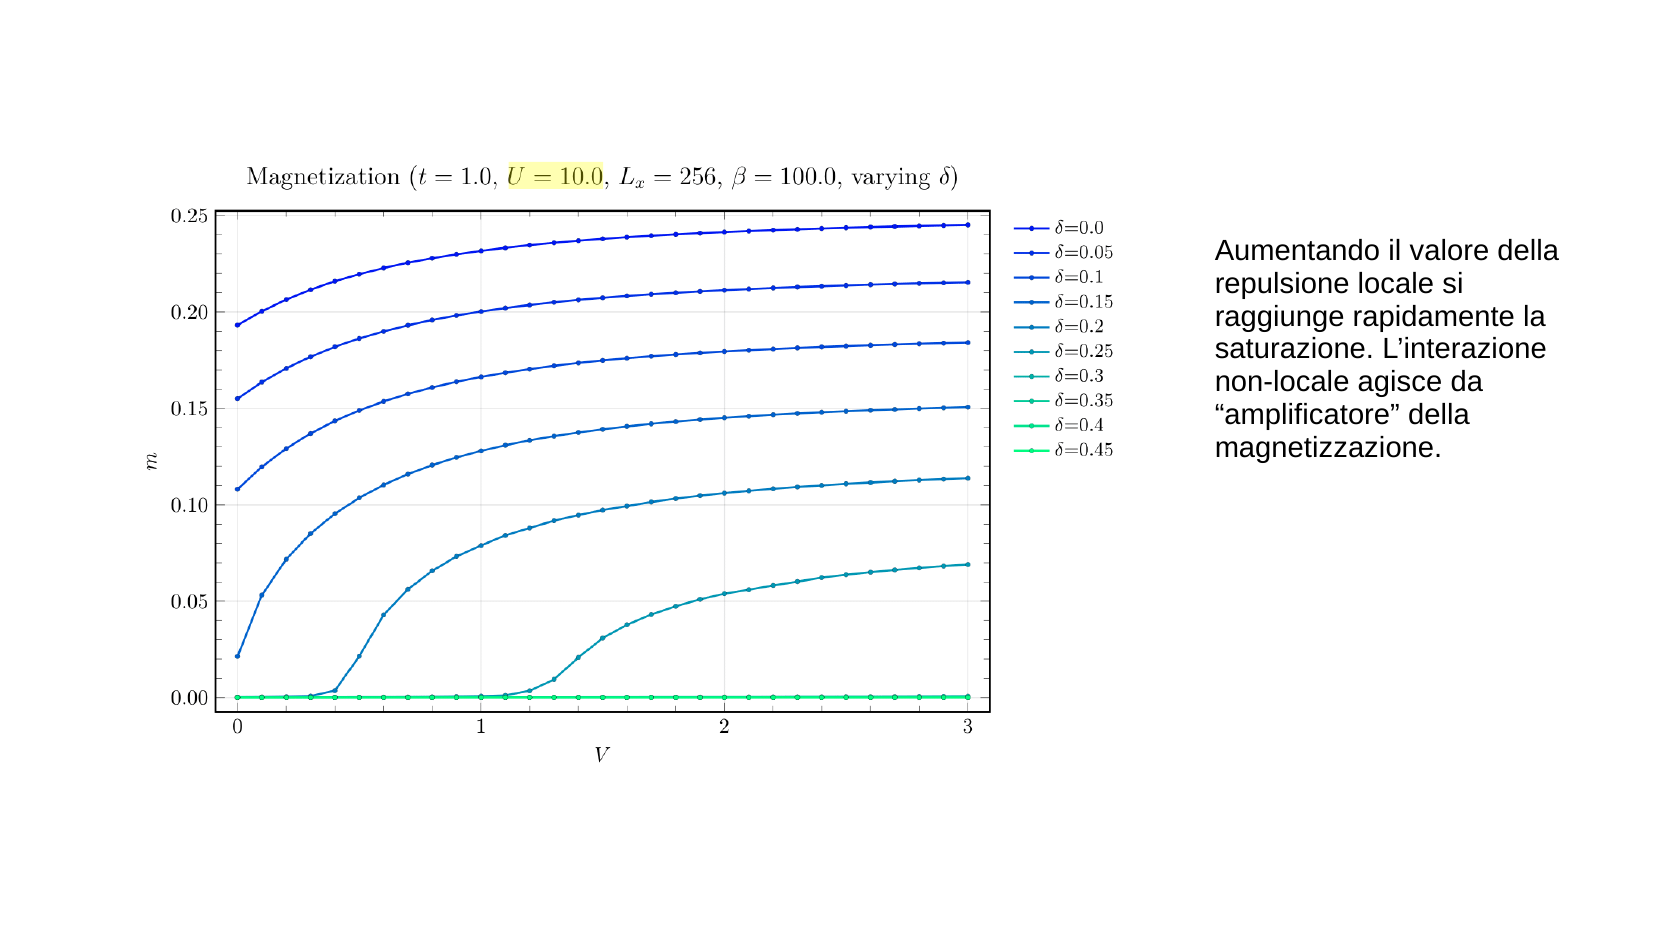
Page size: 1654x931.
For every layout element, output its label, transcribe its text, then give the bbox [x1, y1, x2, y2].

text_box [508, 161, 604, 189]
picture [131, 149, 1134, 778]
text_box Aumentando il valore della repulsione locale si raggiunge rapidamente la saturazione. L’interazione non-locale agisce da “amplificatore” della magnetizzazione. [1200, 226, 1576, 526]
